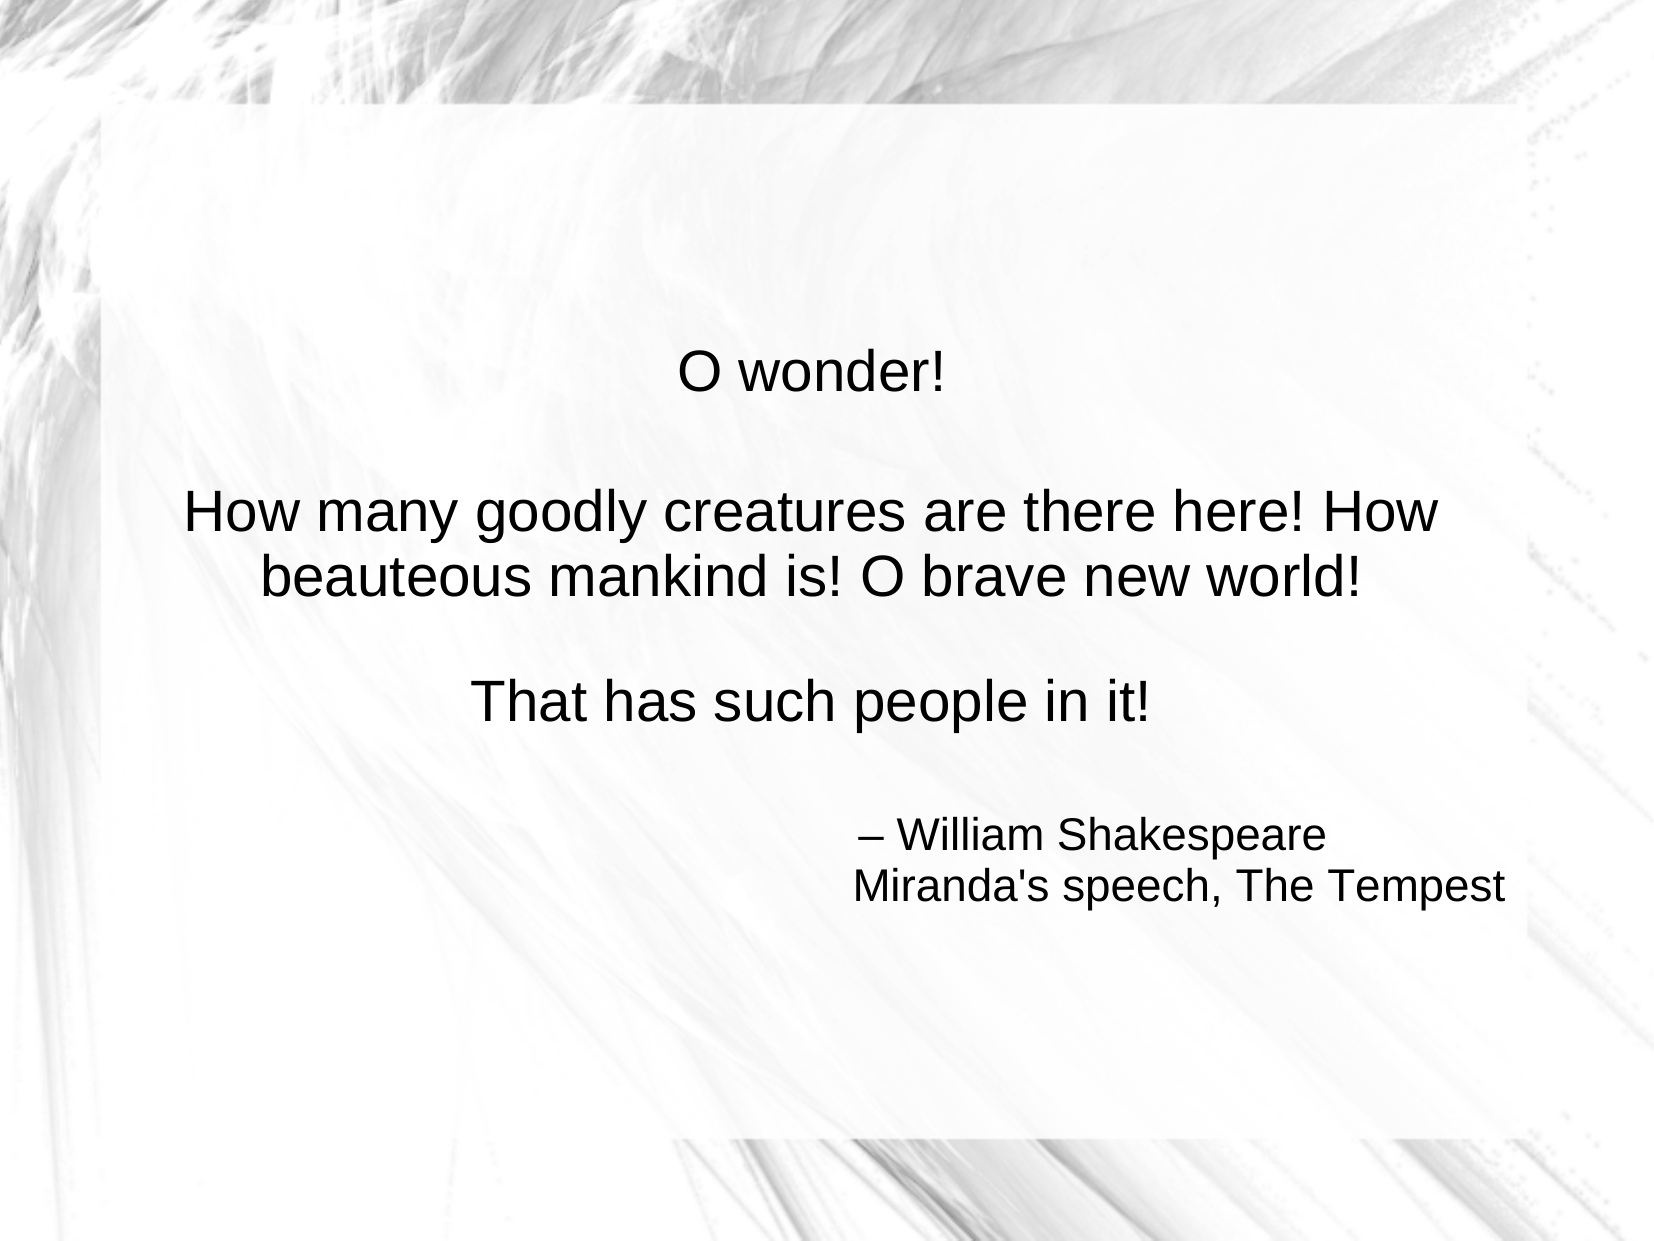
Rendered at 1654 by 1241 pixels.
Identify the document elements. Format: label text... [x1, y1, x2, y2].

picture [0, 0, 1654, 1241]
subtitle O wonder! How many goodly creatures are there here! How beauteous mankind is! O brave new world! That has such people in it! – William Shakespeare Miranda's speech, The Tempest [118, 112, 1506, 1139]
